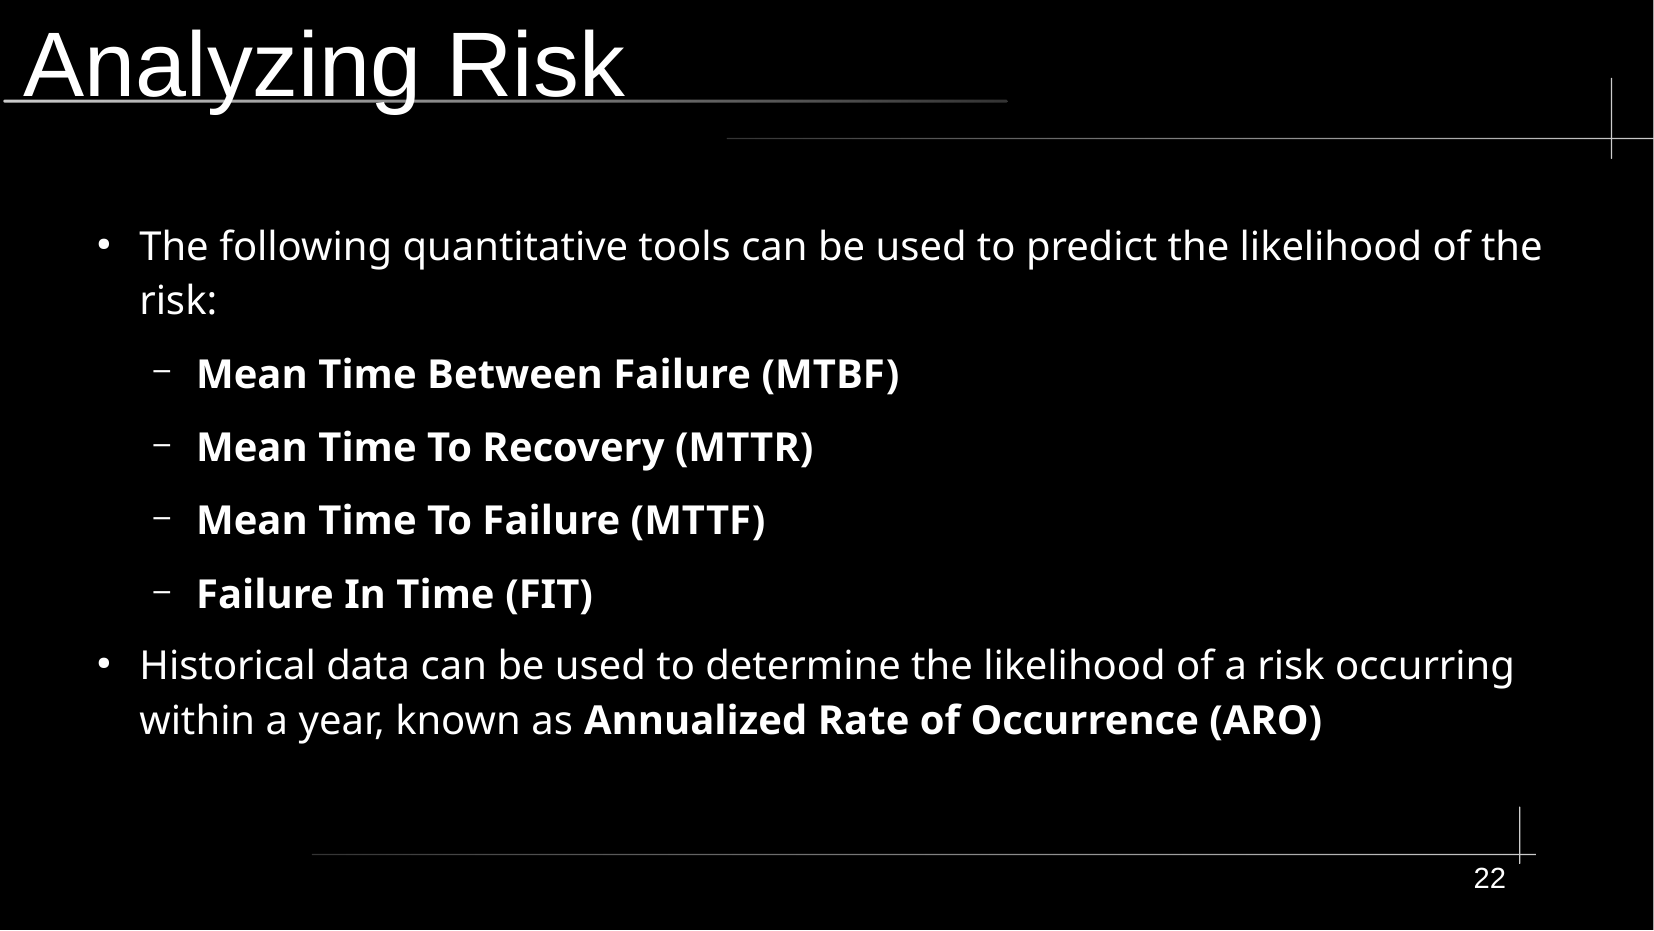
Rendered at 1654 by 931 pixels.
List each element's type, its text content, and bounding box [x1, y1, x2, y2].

list The following quantitative tools can be used to predict the likelihood of the risk: Mean Time Between Failure (MTBF) Mean Time To Recovery (MTTR) Mean Time To Failure (MTTF) Failure In Time (FIT) Historical data can be used to determine the likelihood of a risk occurring within a year, known as Annualized Rate of Occurrence (ARO) [82, 217, 1571, 758]
title Analyzing Risk [23, 11, 1589, 119]
